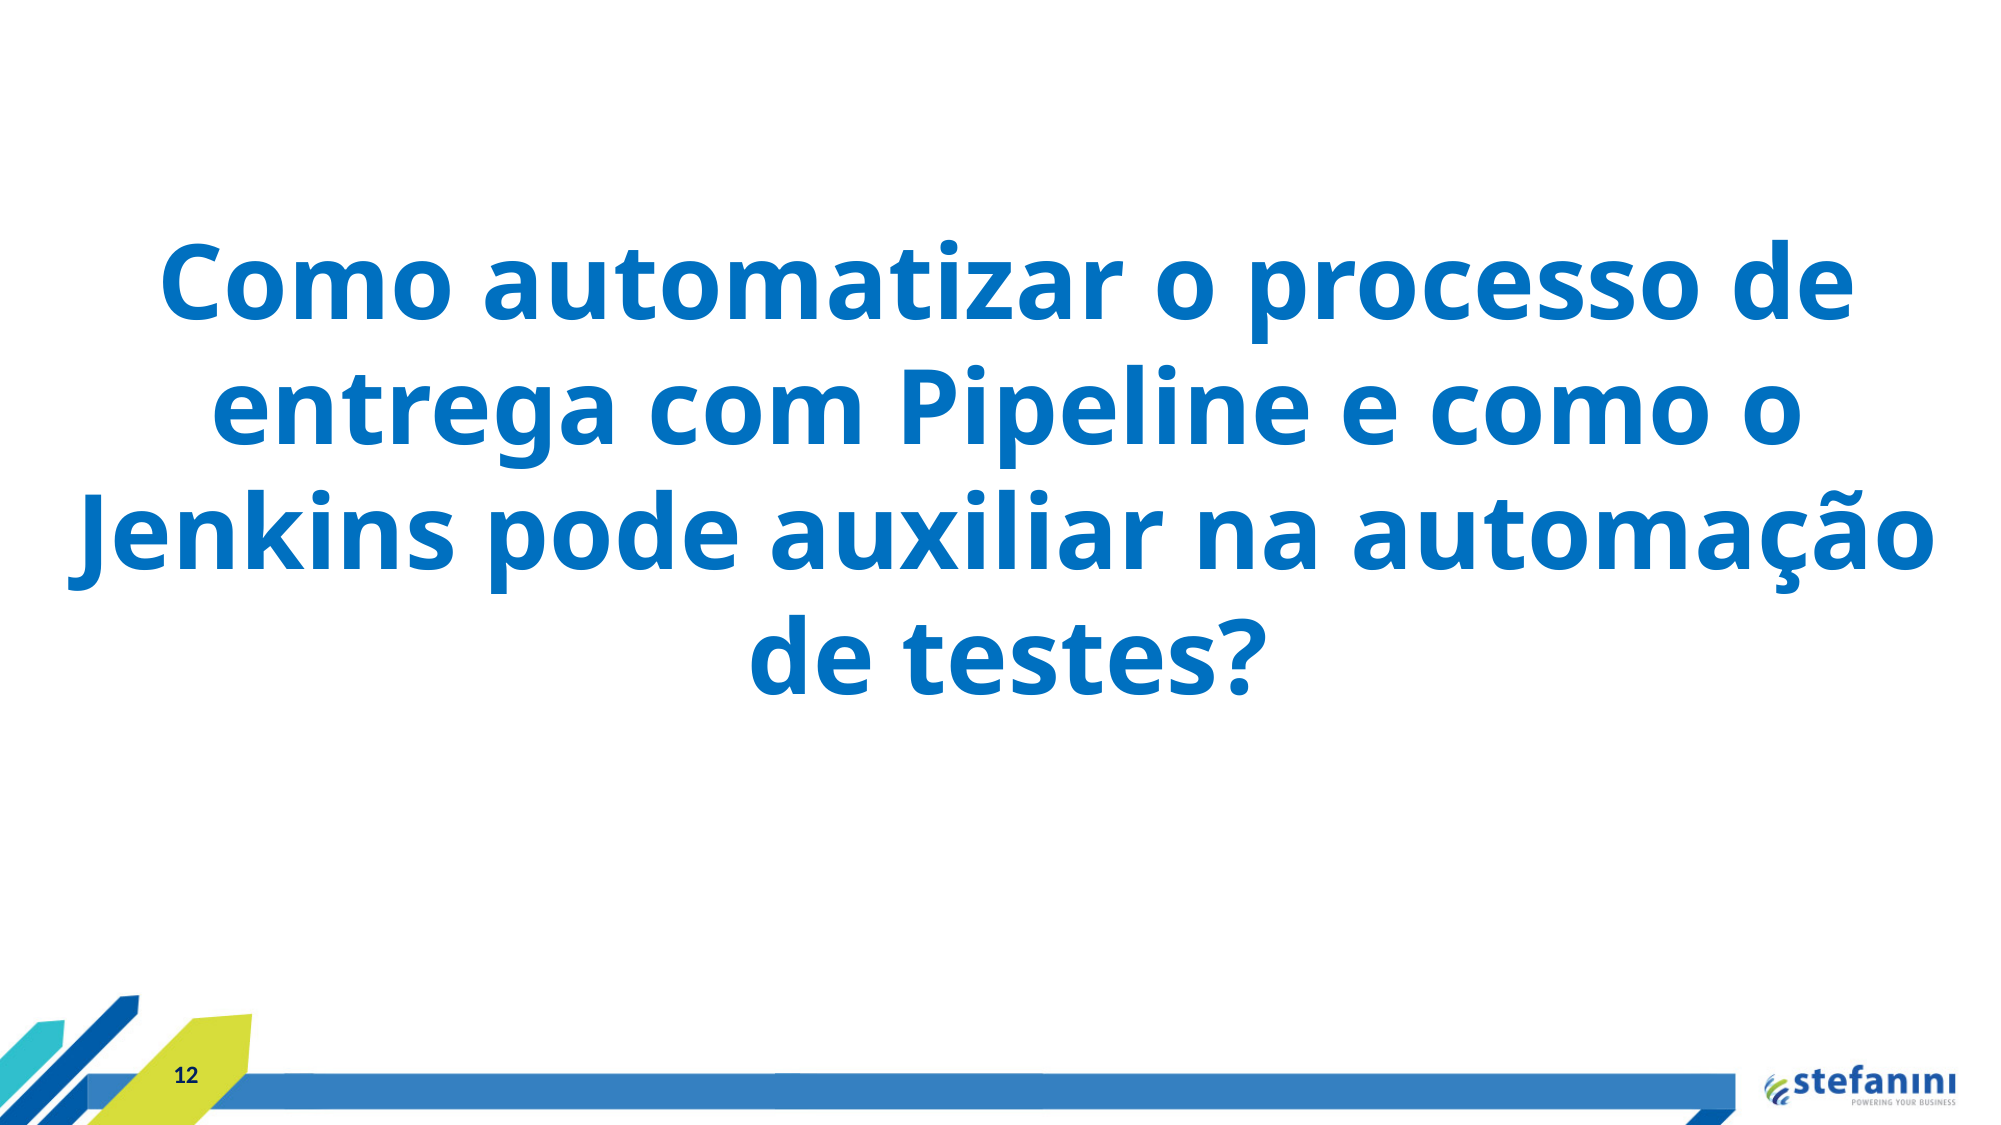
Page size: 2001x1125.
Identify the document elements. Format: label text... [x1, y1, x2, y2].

text_box Como automatizar o processo de entrega com Pipeline e como o Jenkins pode auxiliar na automação de testes? [43, 82, 1973, 973]
text_box <number> [158, 1043, 609, 1104]
